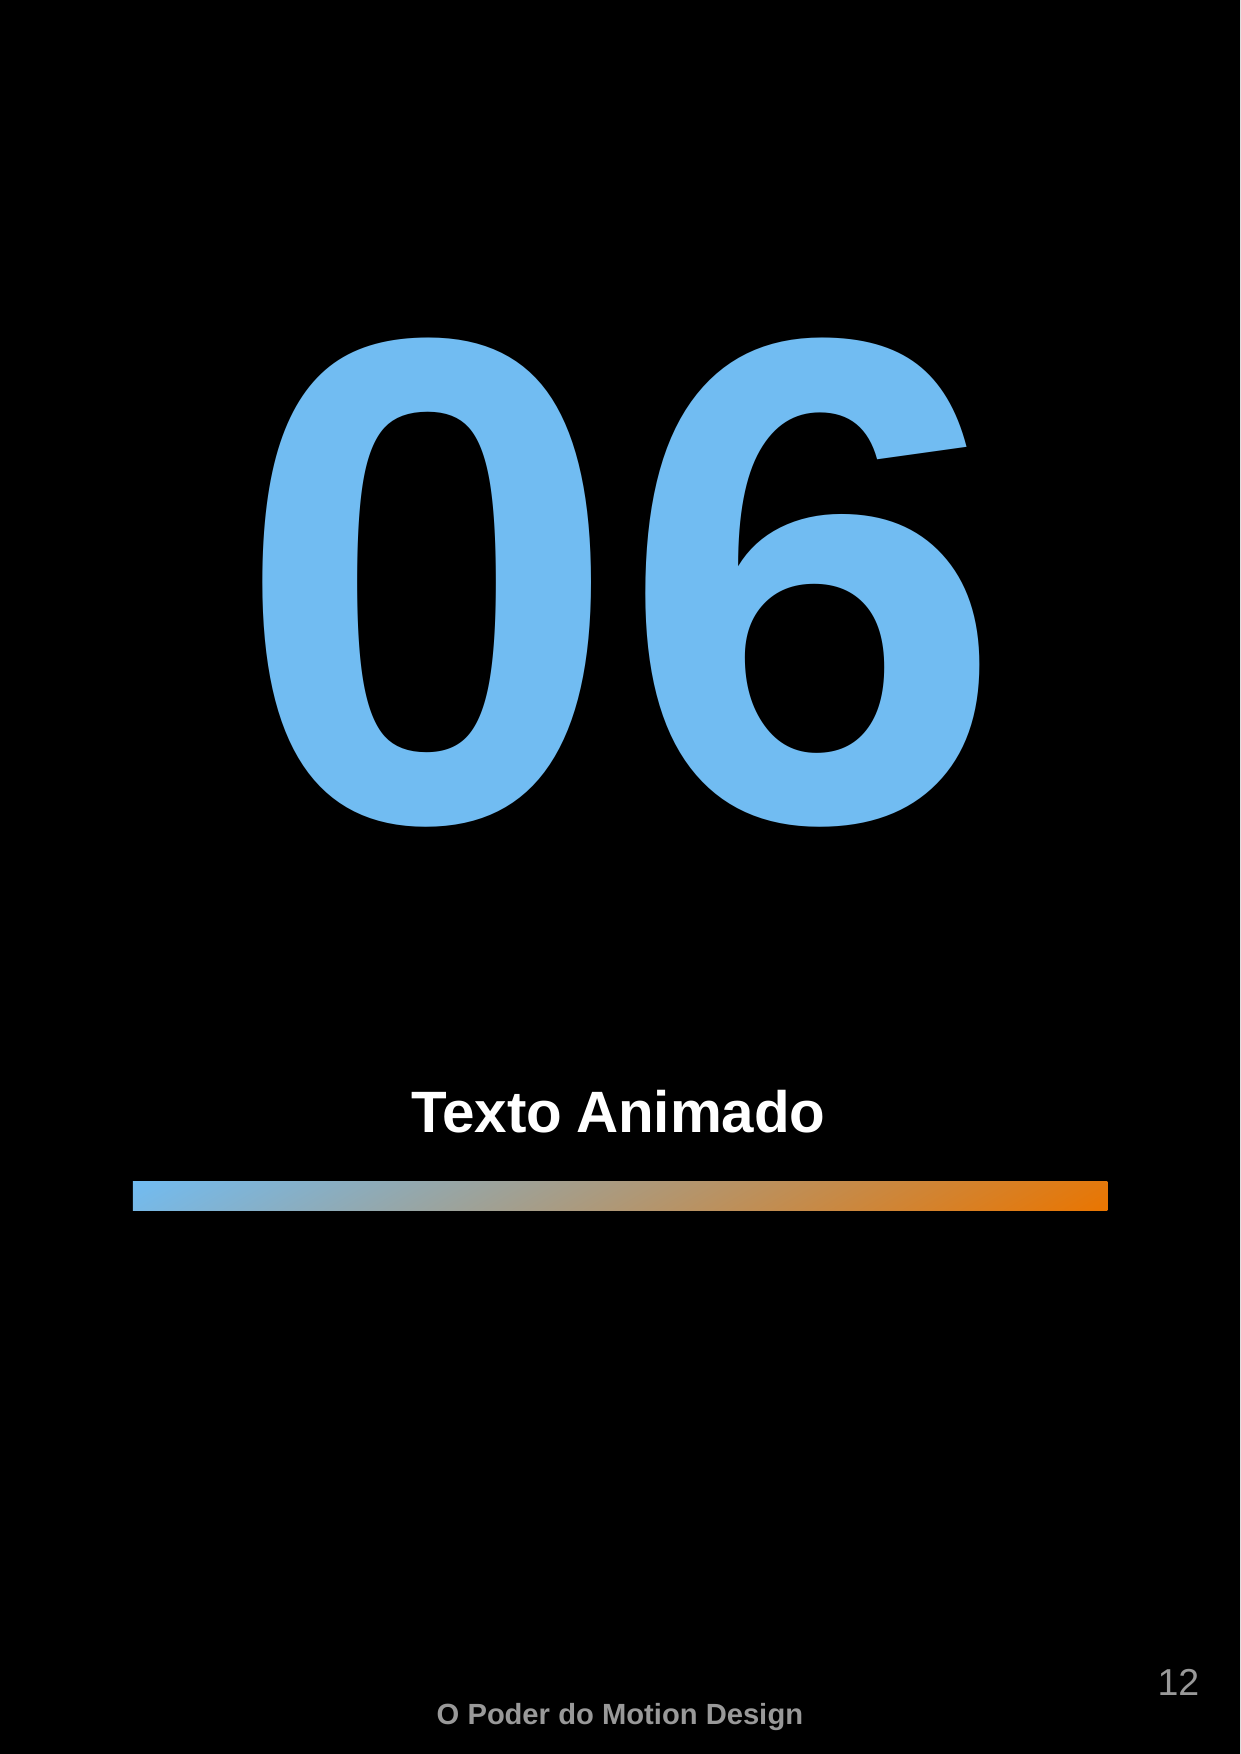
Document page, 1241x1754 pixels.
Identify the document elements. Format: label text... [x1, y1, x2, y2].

text_box O Poder do Motion Design [421, 1690, 819, 1739]
text_box Texto Animado [380, 1072, 861, 1170]
text_box 12 [1142, 1653, 1215, 1711]
text_box 06 [221, 187, 1020, 975]
text_box [0, 0, 1241, 1754]
